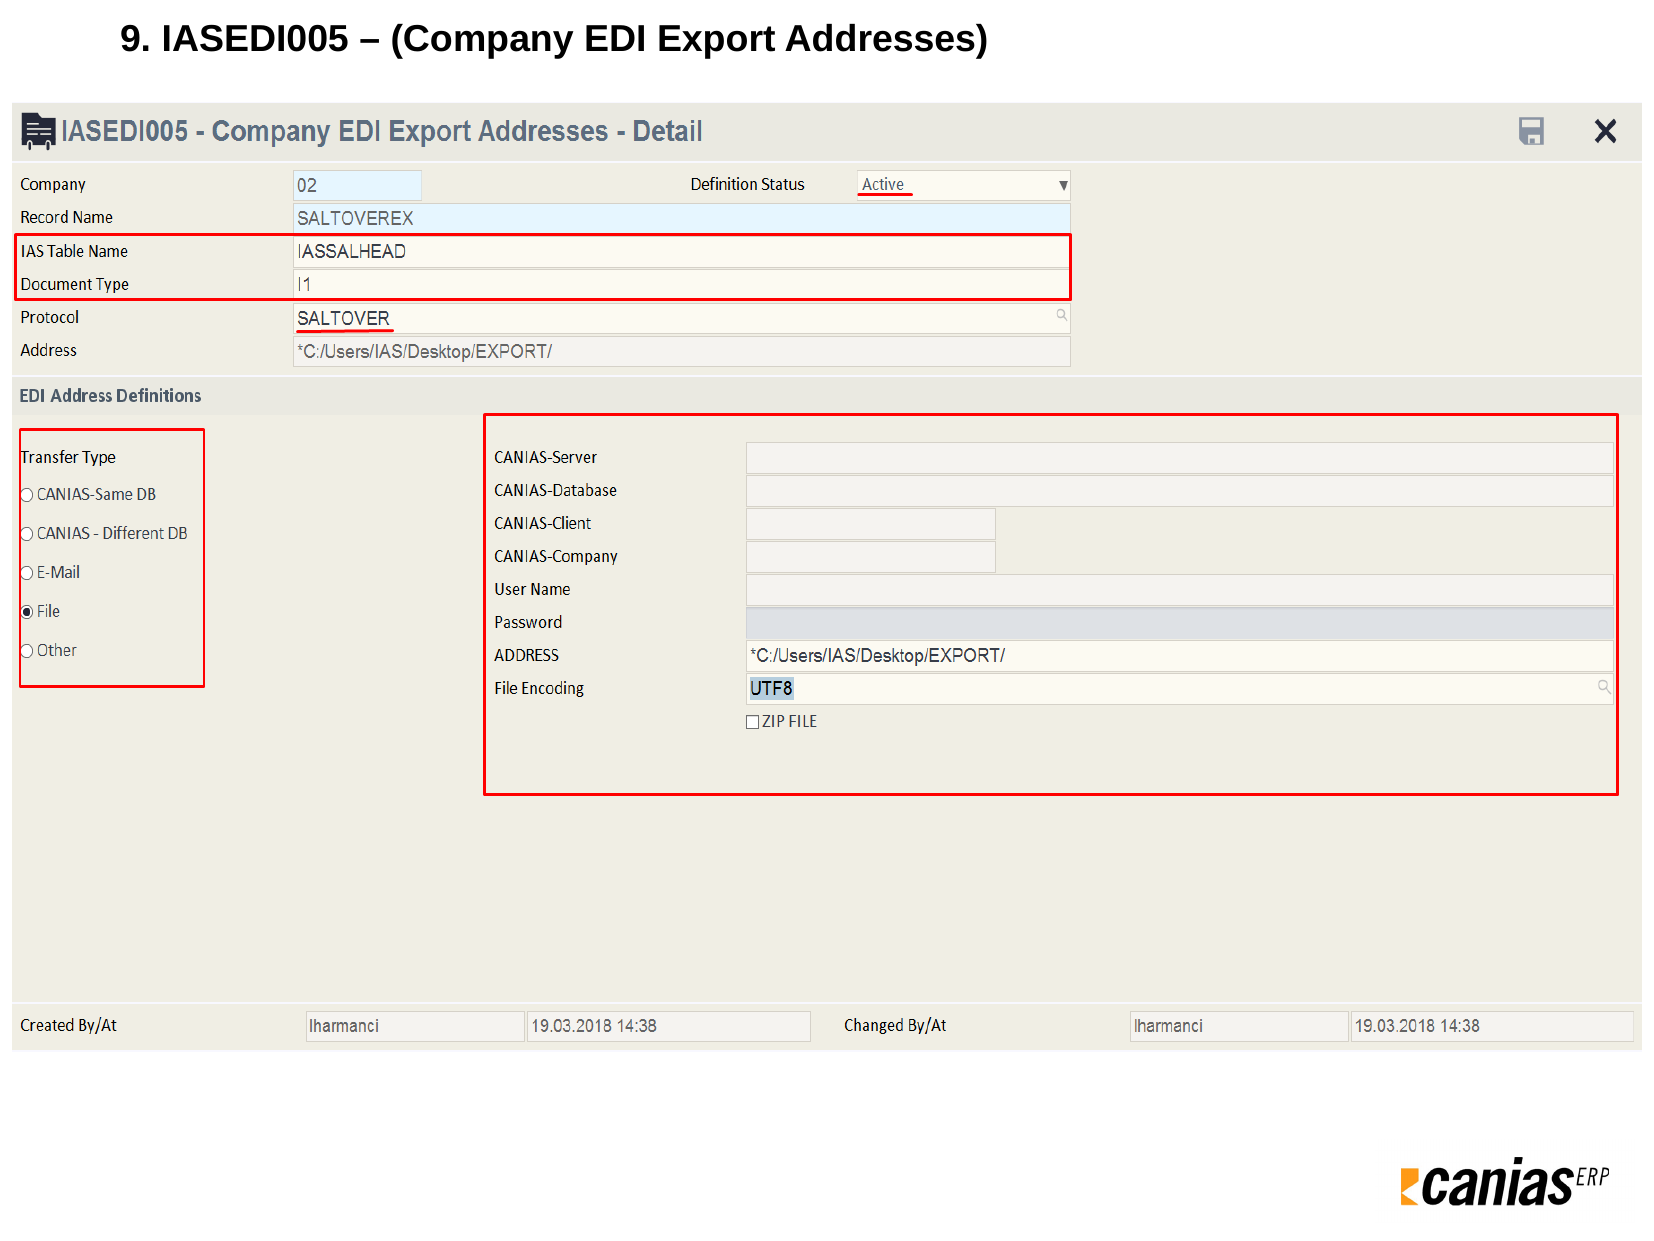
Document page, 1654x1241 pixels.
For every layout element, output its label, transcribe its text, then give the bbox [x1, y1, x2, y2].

text_box 9. IASEDI005 – (Company EDI Export Addresses) [10, 6, 1624, 65]
picture [1375, 1139, 1635, 1223]
picture [12, 102, 1642, 1052]
